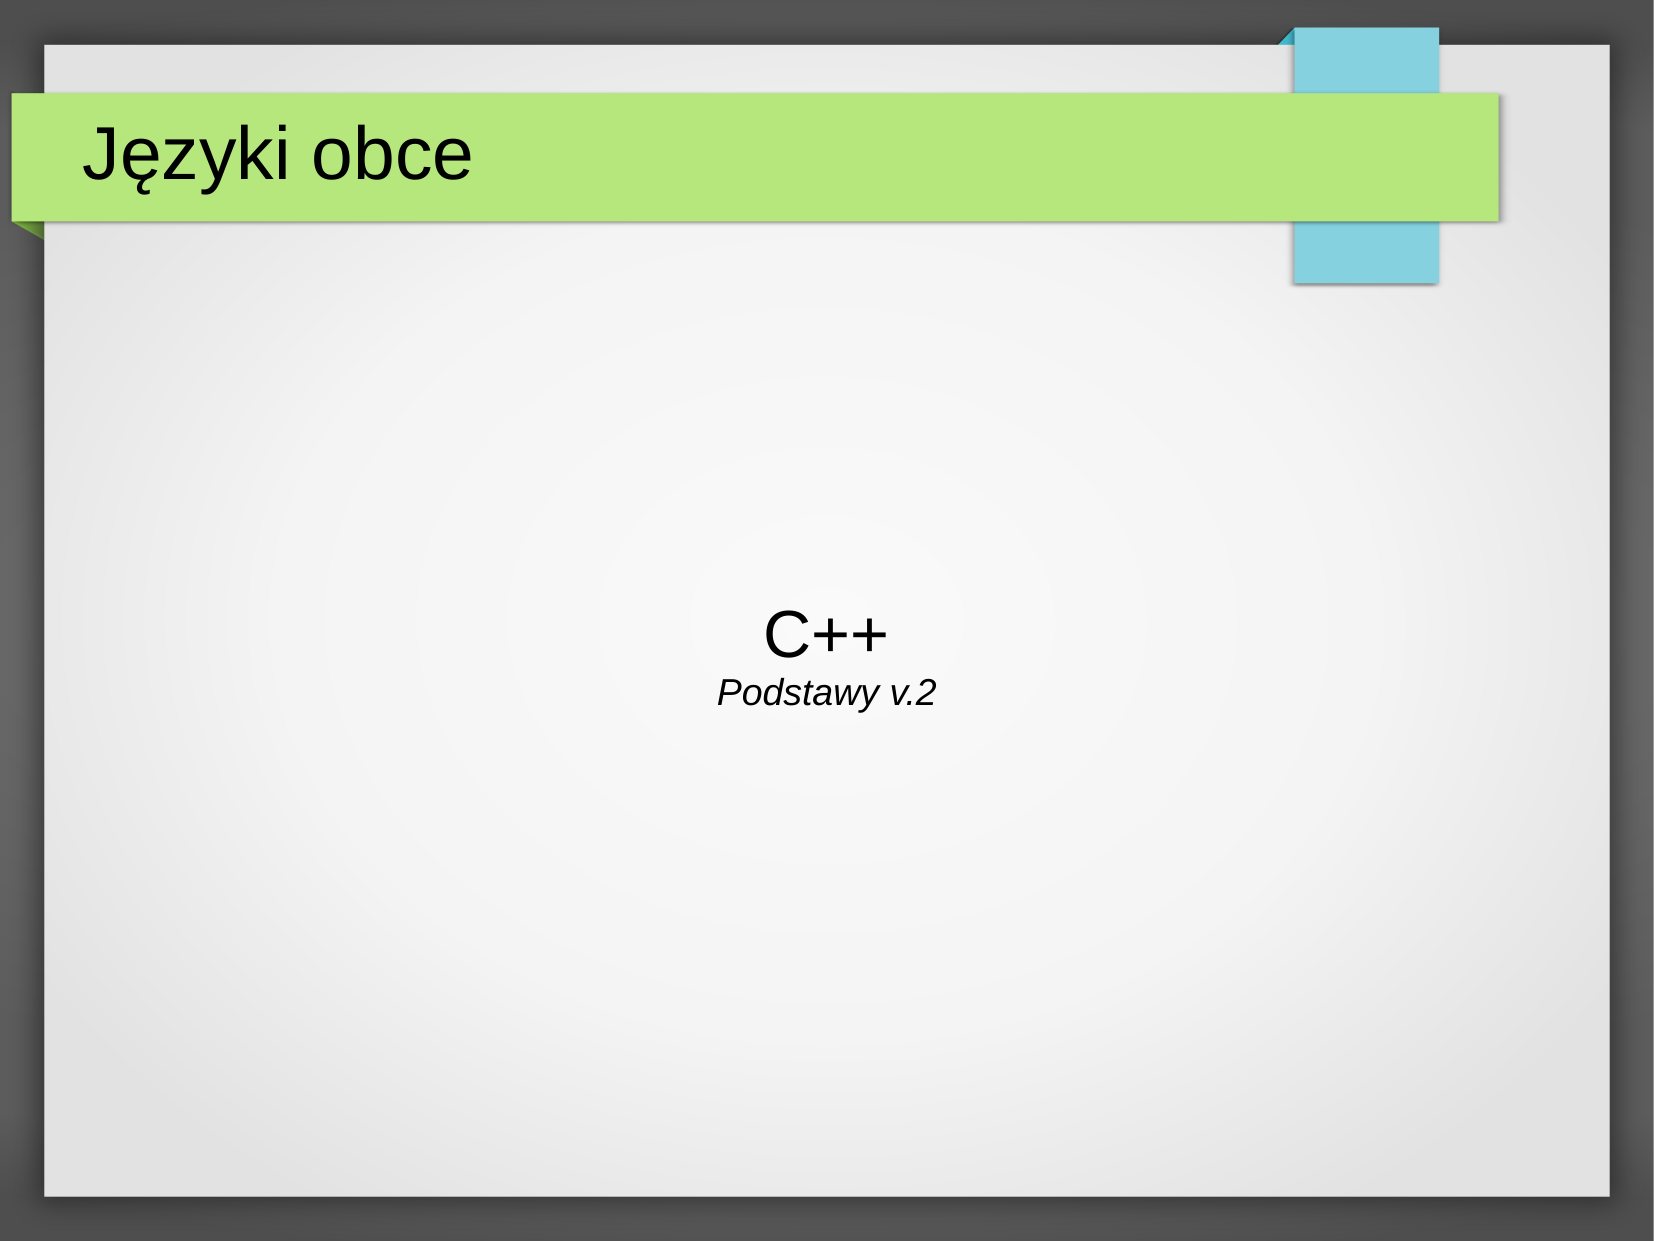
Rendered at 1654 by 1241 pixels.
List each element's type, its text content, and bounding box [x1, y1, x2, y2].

subtitle C++ Podstawy v.2 [82, 295, 1571, 1015]
picture [0, 0, 1654, 1241]
title Języki obce [82, 94, 1264, 213]
